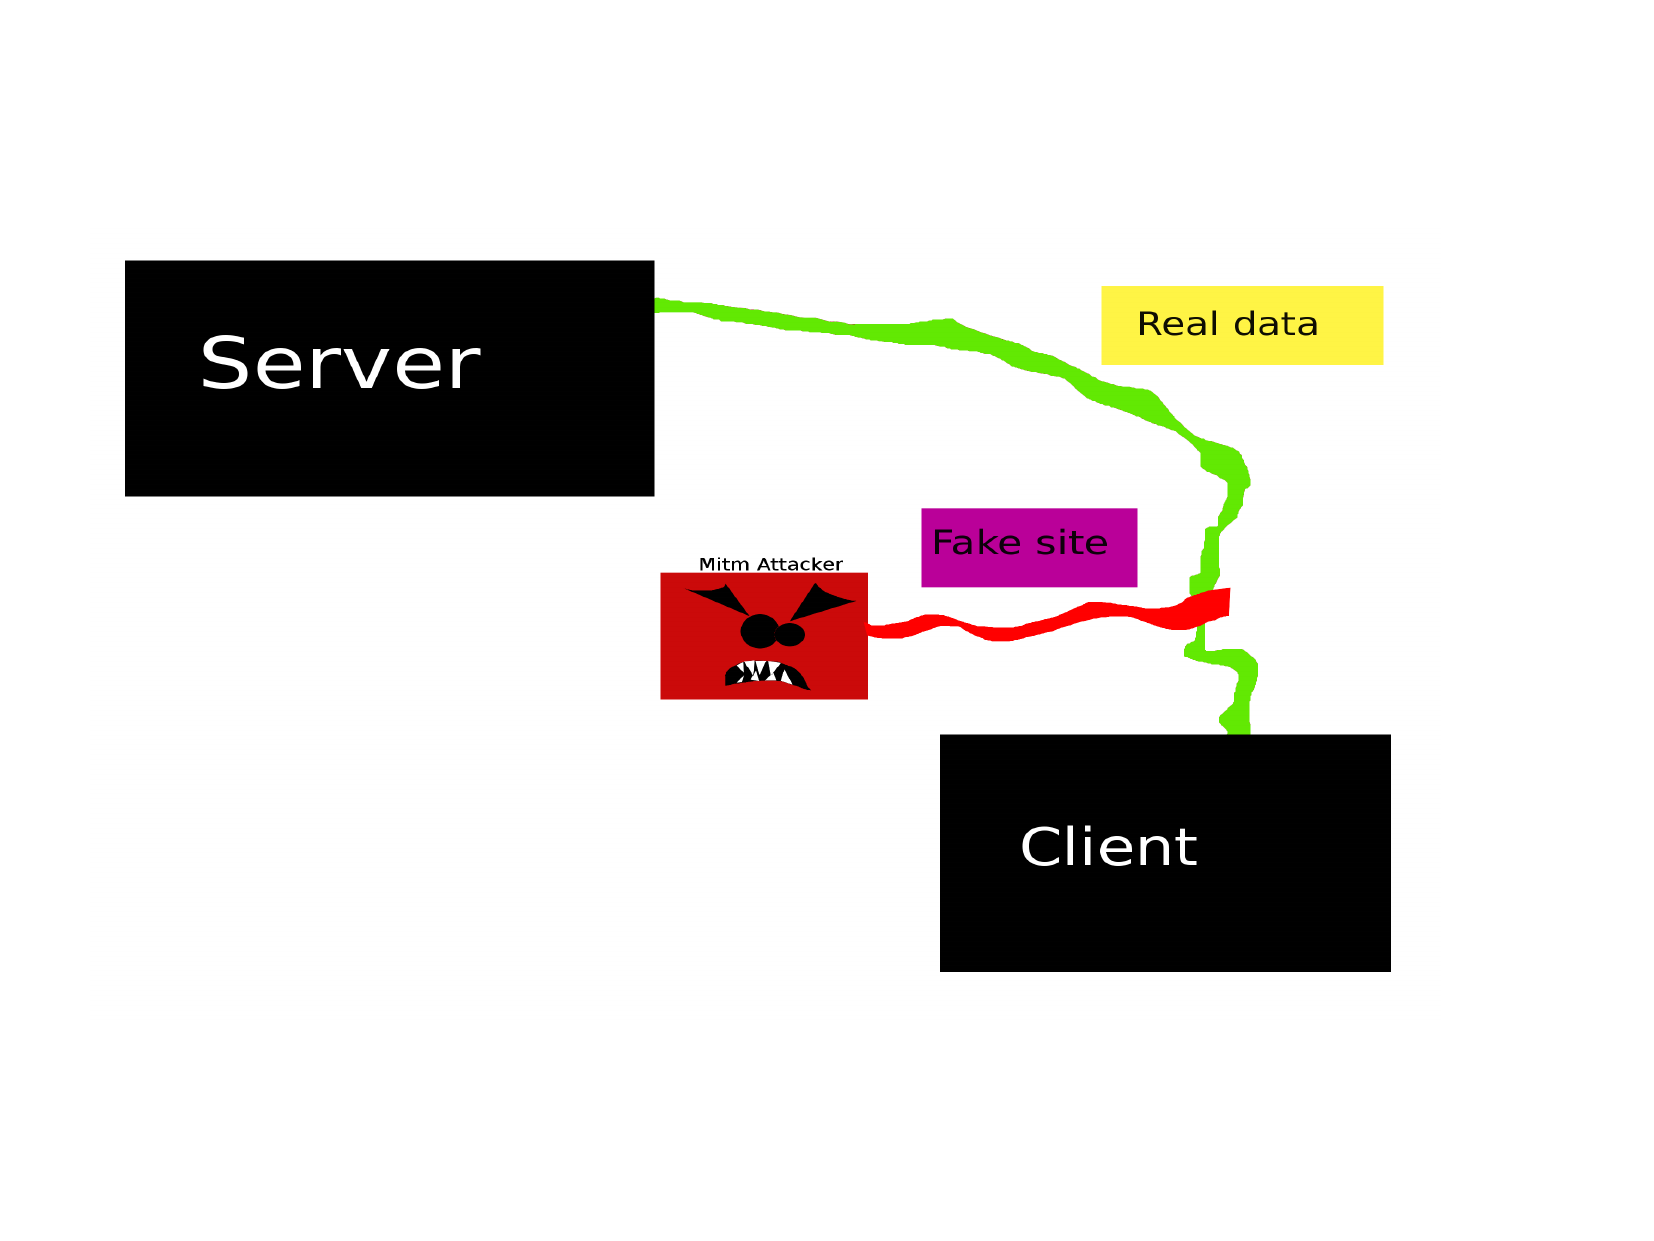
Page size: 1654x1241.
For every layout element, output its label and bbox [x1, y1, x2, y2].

picture [90, 224, 1441, 1021]
